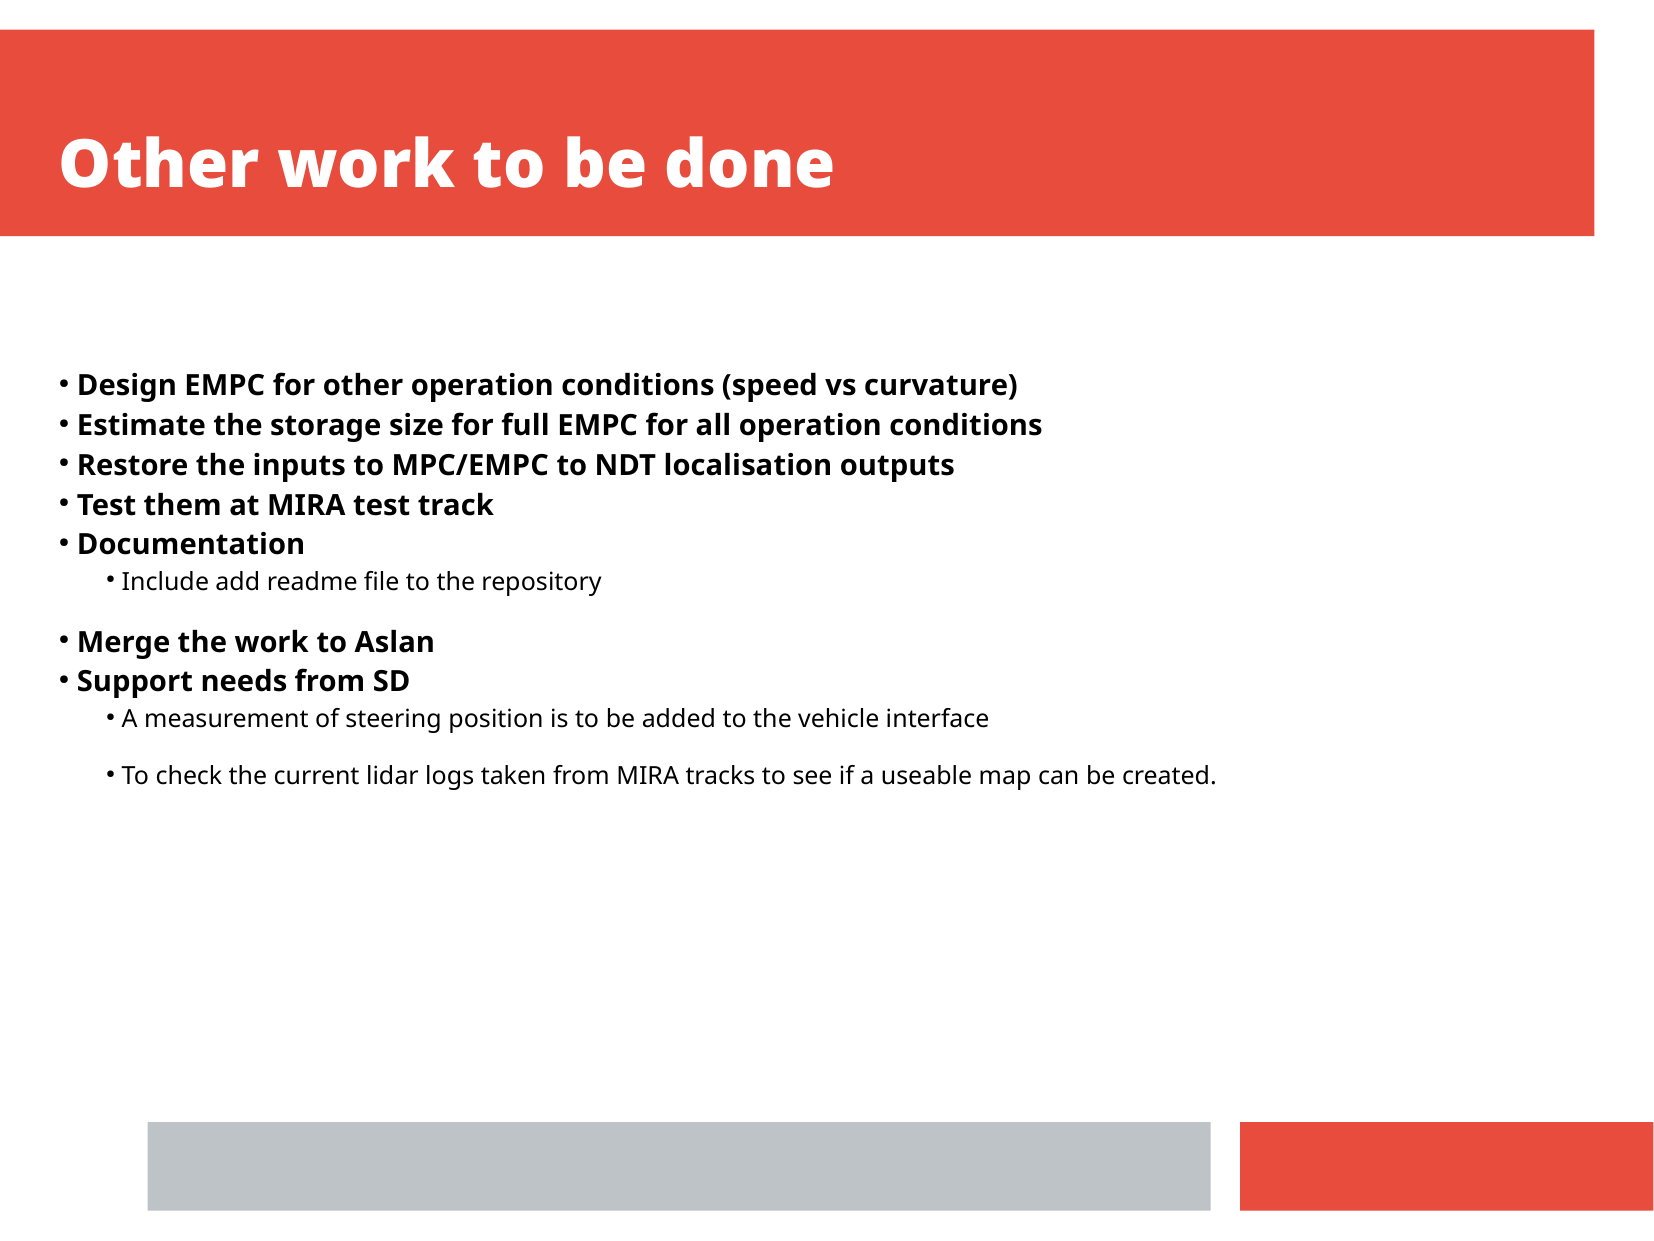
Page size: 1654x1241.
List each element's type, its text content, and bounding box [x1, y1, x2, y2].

list Design EMPC for other operation conditions (speed vs curvature) Estimate the storage size for full EMPC for all operation conditions Restore the inputs to MPC/EMPC to NDT localisation outputs Test them at MIRA test track Documentation Include add readme file to the repository Merge the work to Aslan Support needs from SD A measurement of steering position is to be added to the vehicle interface To check the current lidar logs taken from MIRA tracks to see if a useable map can be created. [59, 324, 1583, 1093]
title Other work to be done [59, 59, 1595, 207]
